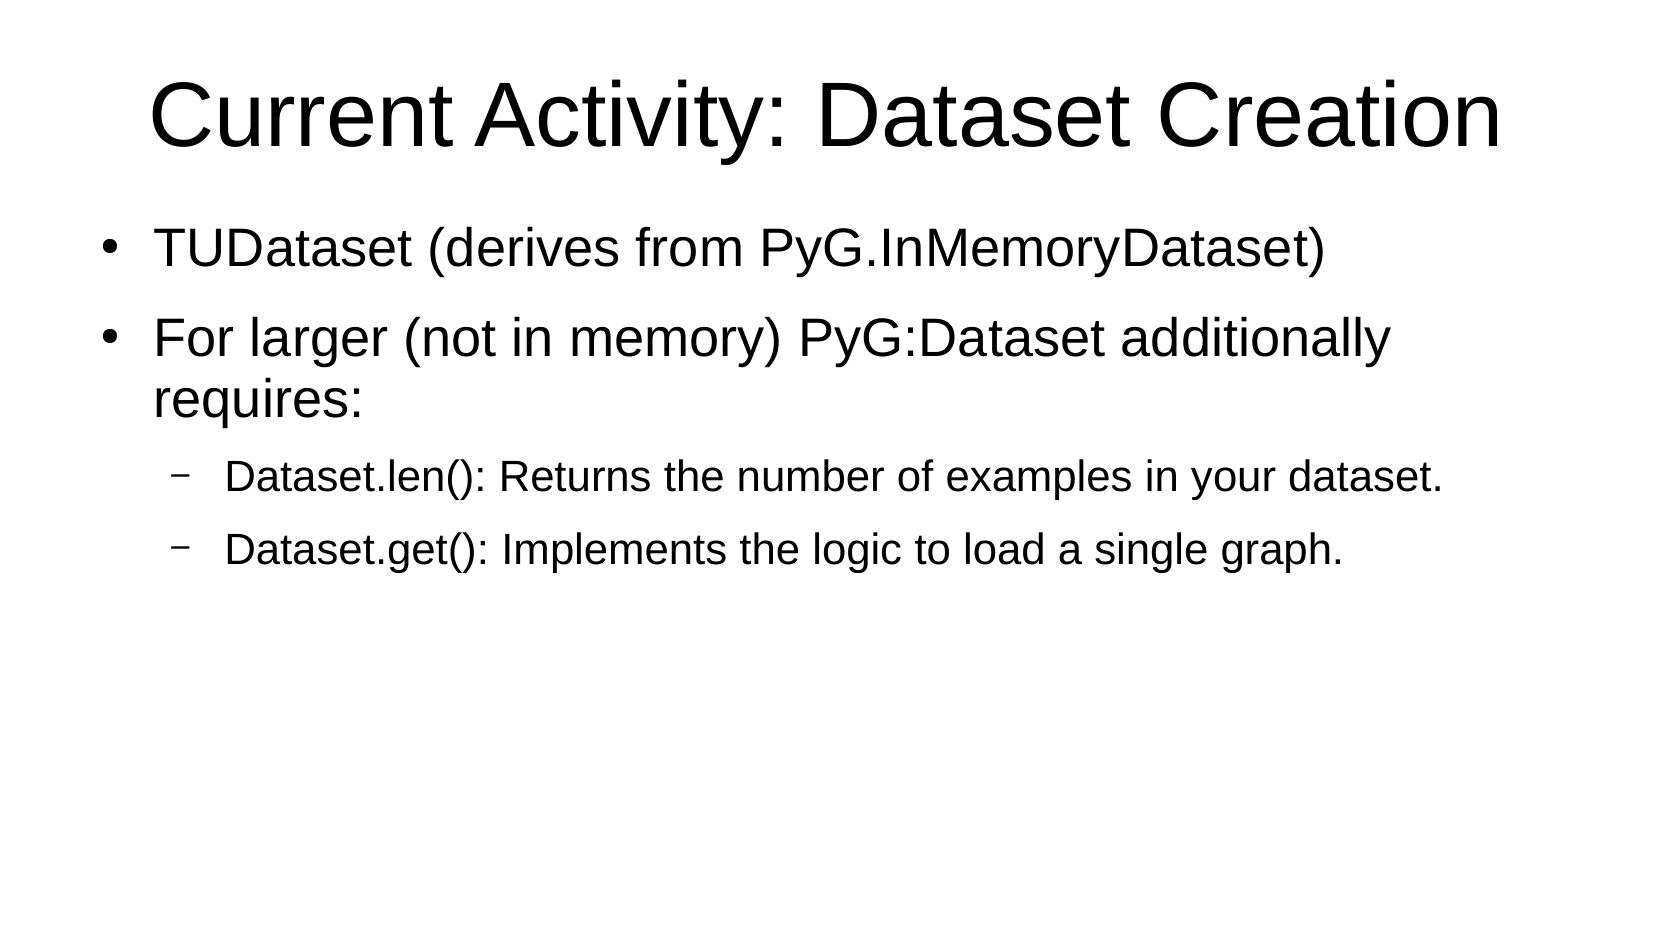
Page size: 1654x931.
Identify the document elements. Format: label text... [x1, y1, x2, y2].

list TUDataset (derives from PyG.InMemoryDataset) For larger (not in memory) PyG:Dataset additionally requires: Dataset.len(): Returns the number of examples in your dataset. Dataset.get(): Implements the logic to load a single graph. [82, 217, 1571, 758]
title Current Activity: Dataset Creation [82, 37, 1571, 193]
